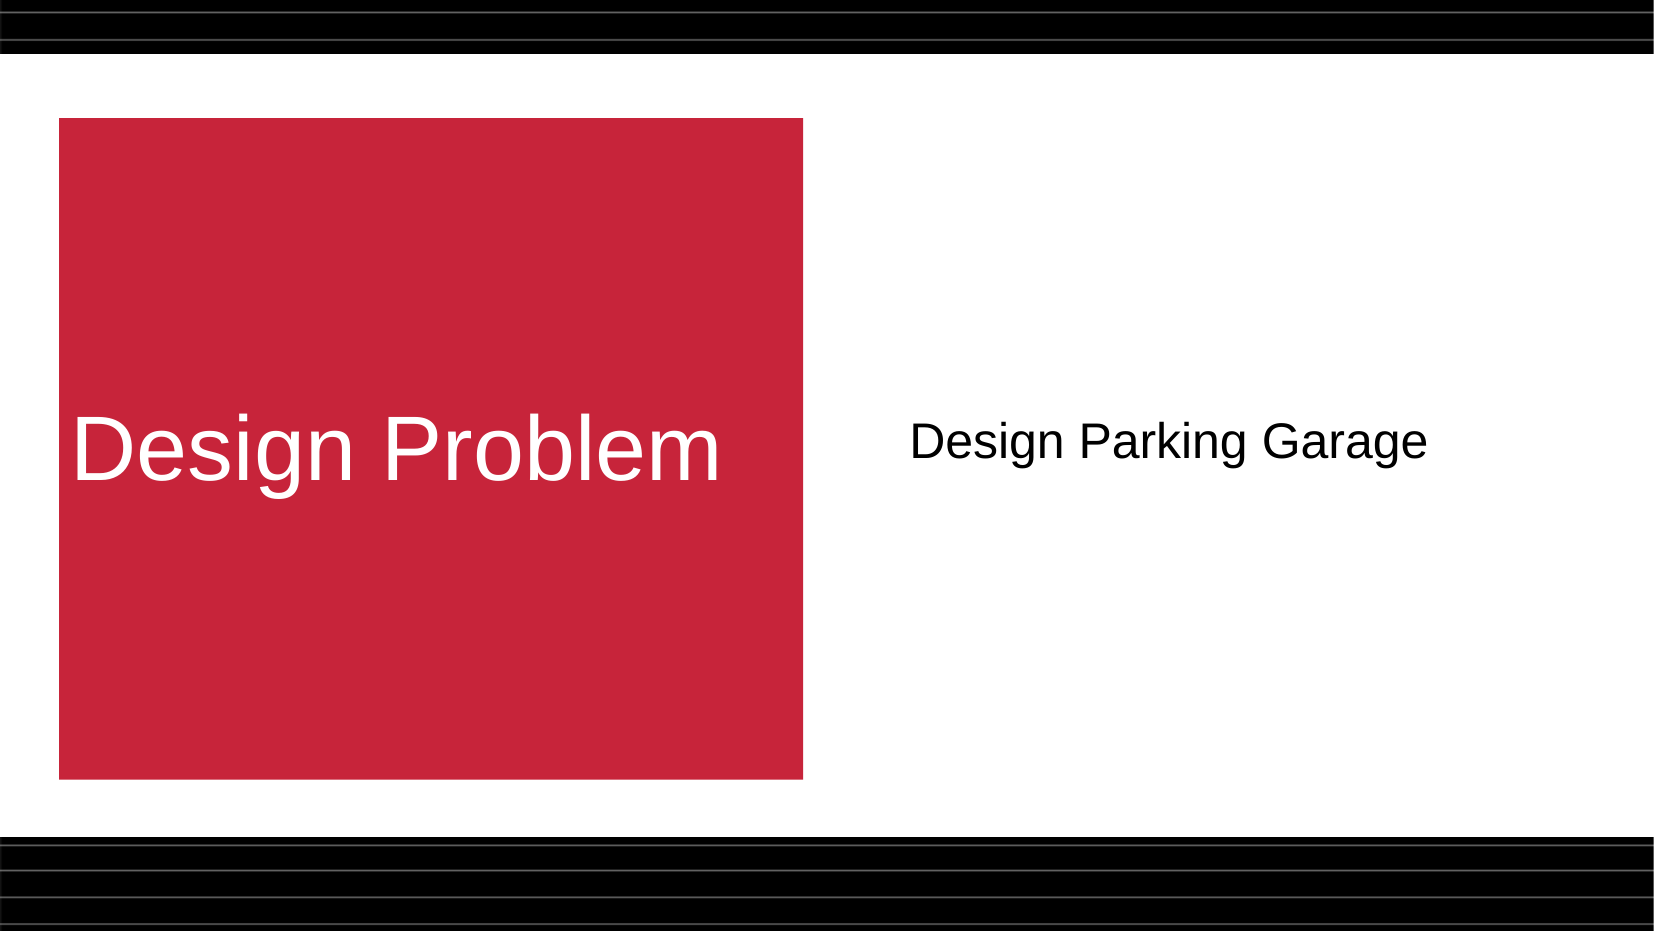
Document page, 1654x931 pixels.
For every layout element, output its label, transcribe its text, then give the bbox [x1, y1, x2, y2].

picture [0, 837, 1654, 931]
title Design Problem [59, 118, 804, 780]
picture [0, 0, 1654, 54]
subtitle Design Parking Garage [909, 413, 1630, 591]
